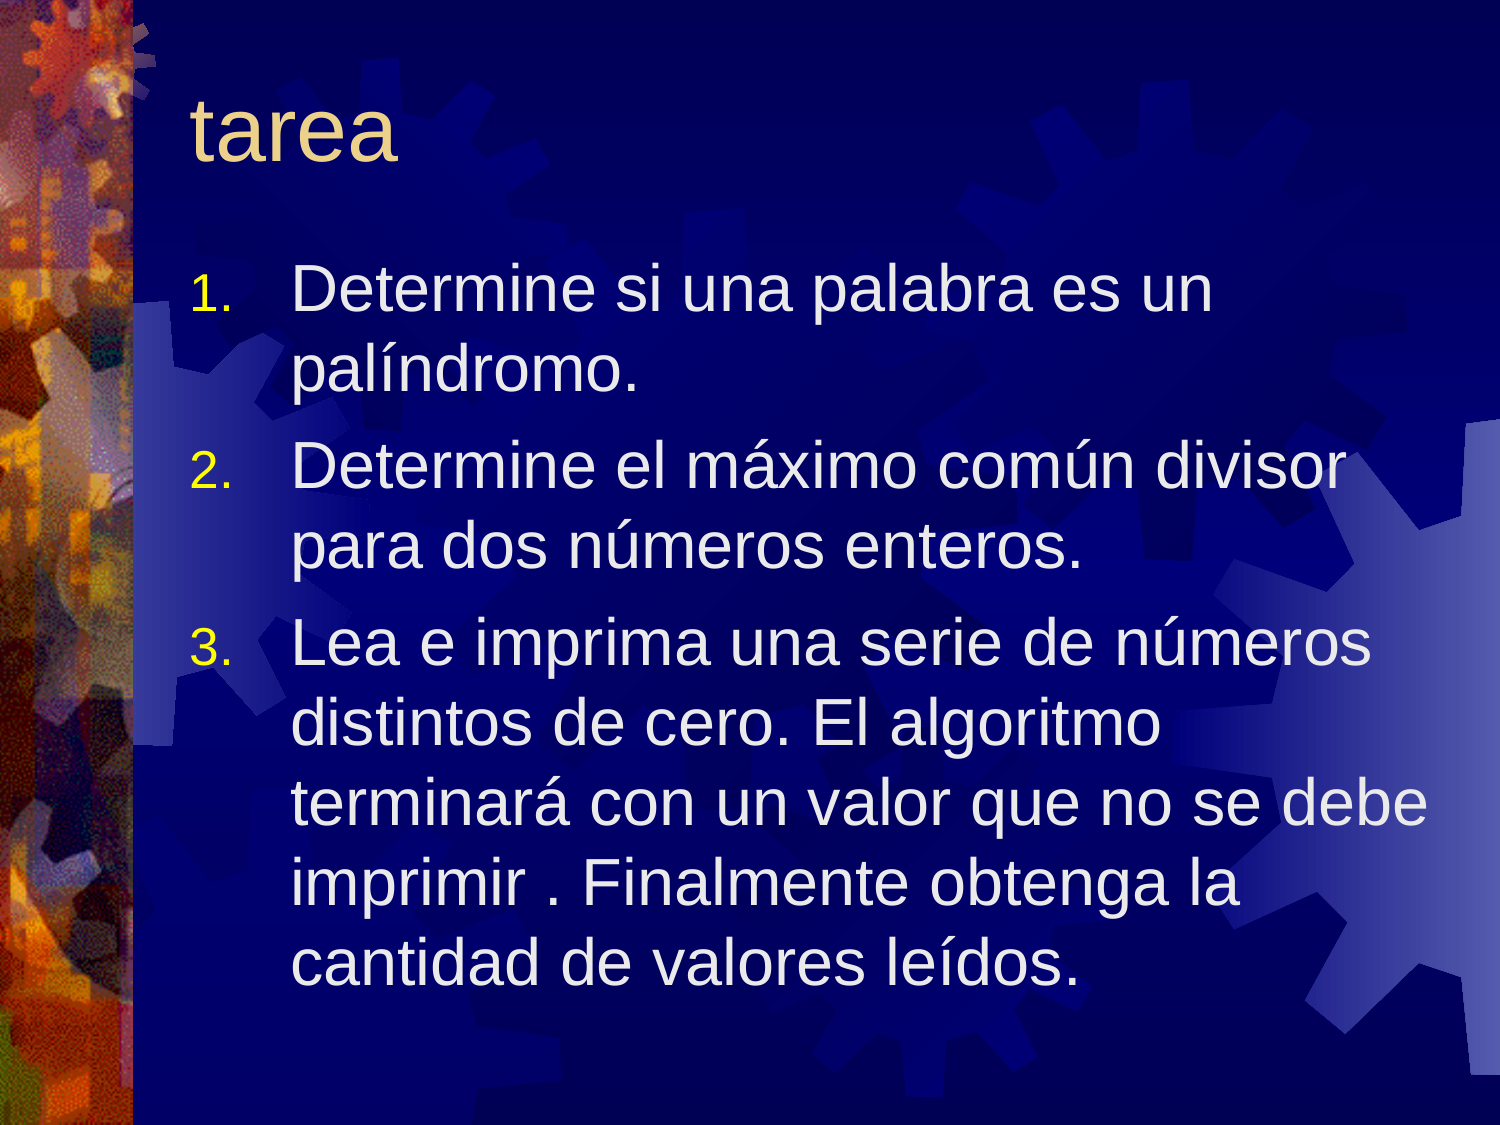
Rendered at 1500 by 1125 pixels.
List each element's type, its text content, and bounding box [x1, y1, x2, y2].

picture [0, 0, 133, 1125]
title tarea [174, 50, 1450, 188]
list Determine si una palabra es un palíndromo. Determine el máximo común divisor para dos números enteros. Lea e imprima una serie de números distintos de cero. El algoritmo terminará con un valor que no se debe imprimir . Finalmente obtenga la cantidad de valores leídos. [174, 237, 1450, 1075]
